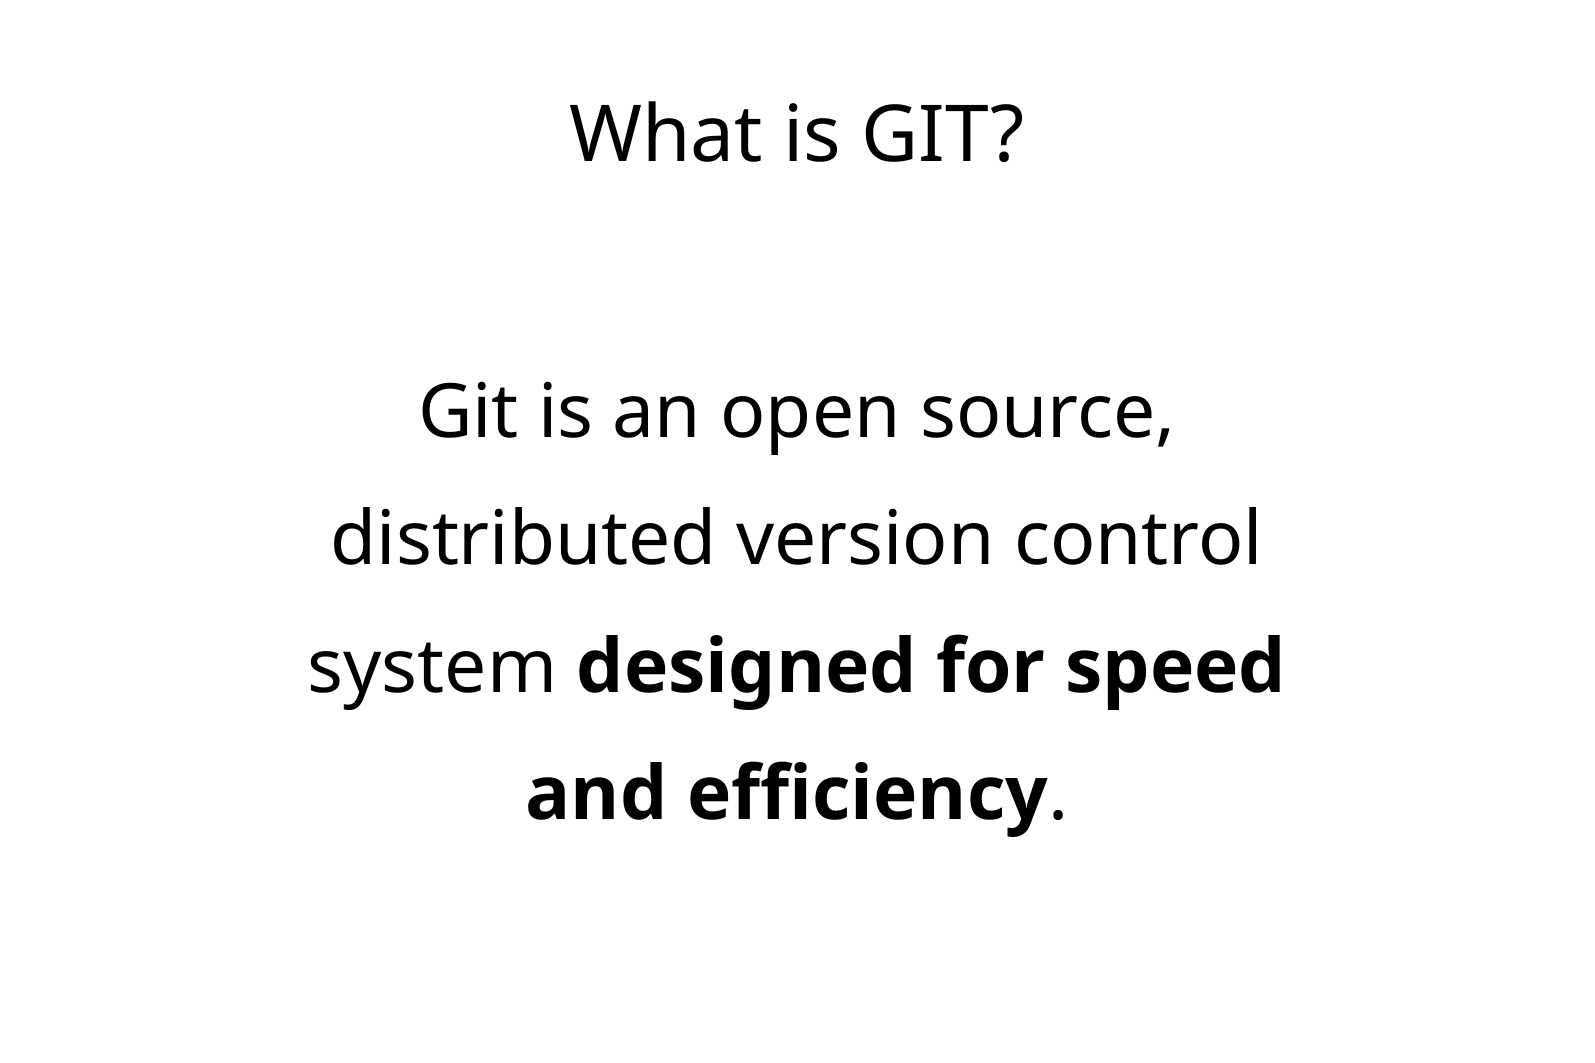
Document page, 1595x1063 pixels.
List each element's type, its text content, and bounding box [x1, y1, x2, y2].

title What is GIT? [79, 42, 1515, 220]
list Git is an open source, distributed version control system designed for speed and efficiency. [79, 248, 1515, 951]
